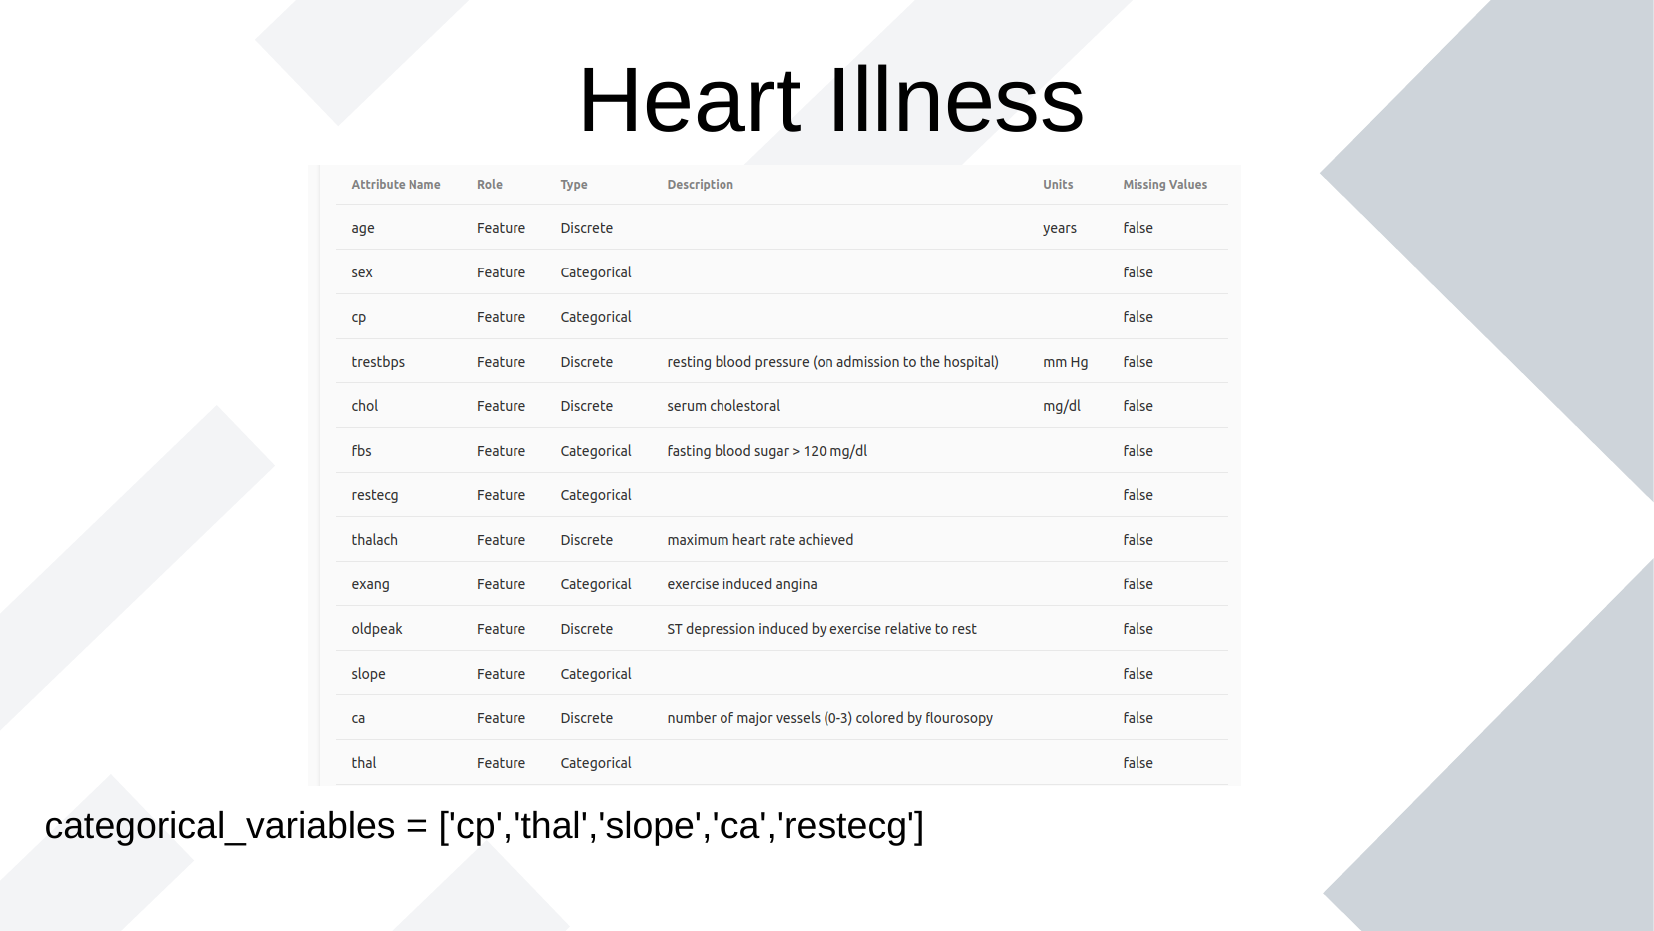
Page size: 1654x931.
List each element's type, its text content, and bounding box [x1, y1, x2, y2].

text_box categorical_variables = ['cp','thal','slope','ca','restecg'] [29, 797, 1595, 931]
picture [308, 165, 1241, 786]
title Heart Illness [88, 21, 1577, 178]
